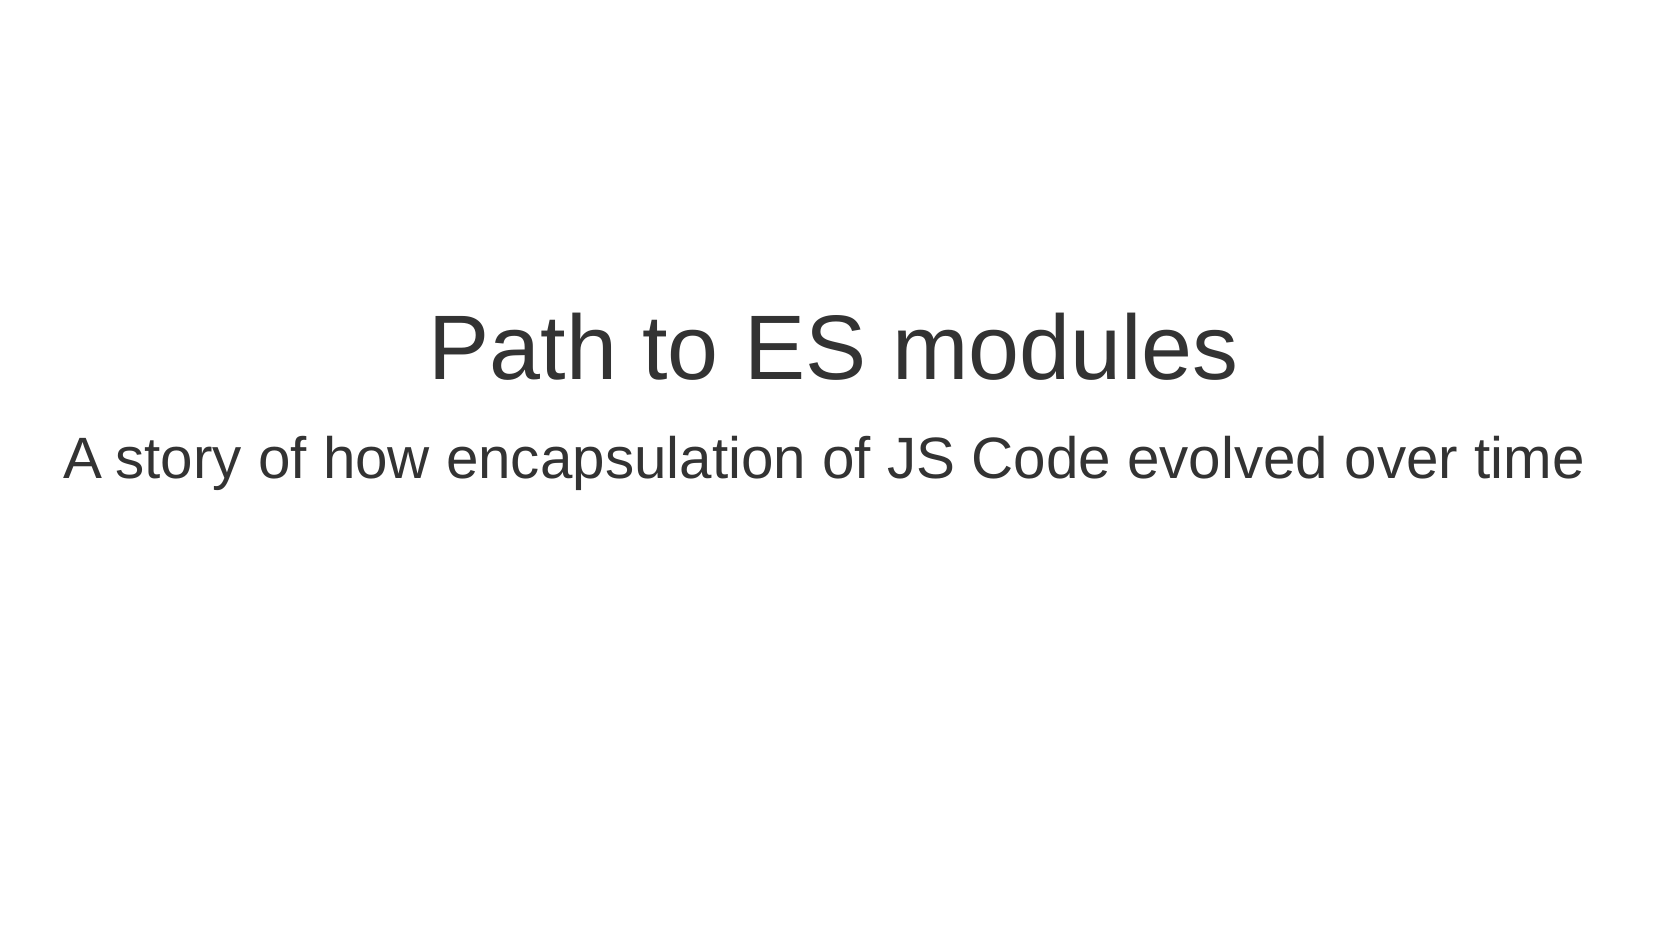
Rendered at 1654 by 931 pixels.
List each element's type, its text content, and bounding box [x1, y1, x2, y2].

subtitle A story of how encapsulation of JS Code evolved over time [60, 379, 1591, 537]
title Path to ES modules [90, 270, 1579, 379]
